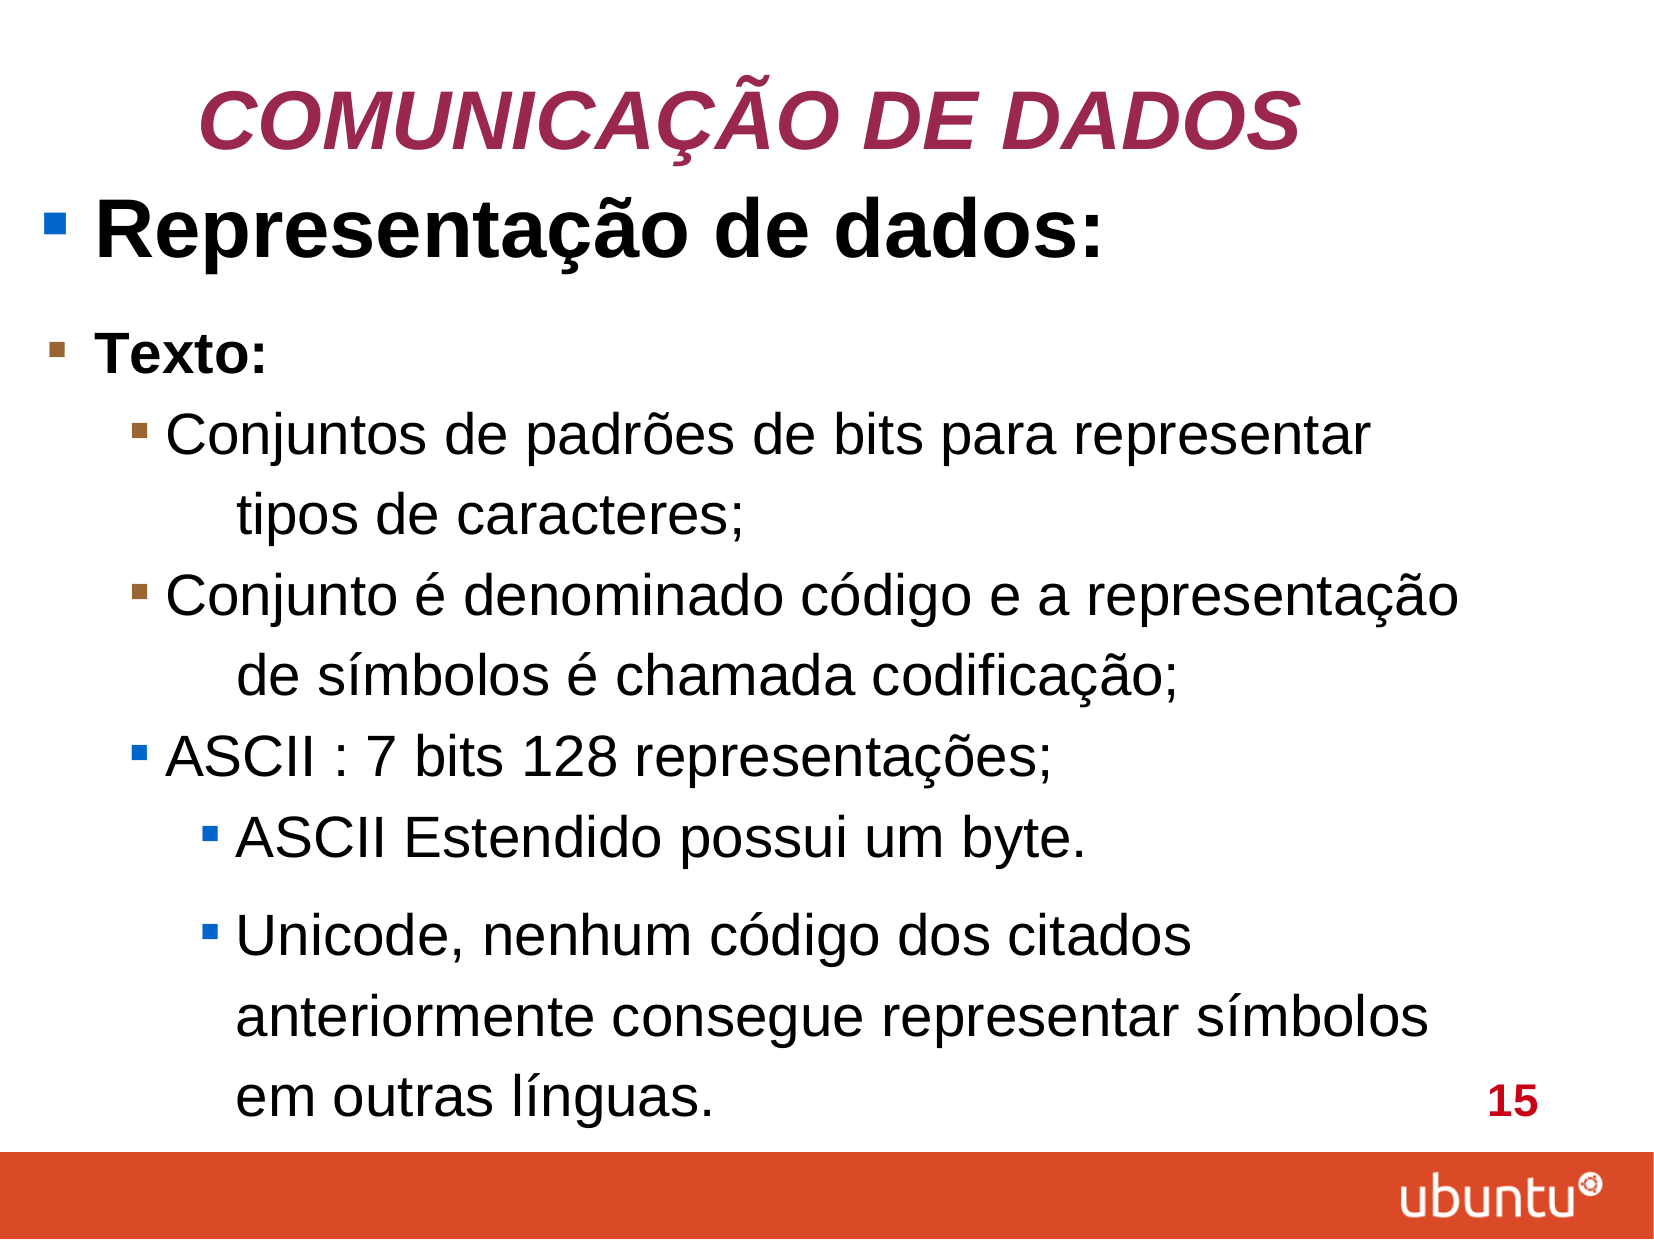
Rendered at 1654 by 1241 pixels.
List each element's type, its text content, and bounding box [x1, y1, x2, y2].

list Representação de dados: Texto: Conjuntos de padrões de bits para representar tipos de caracteres; Conjunto é denominado código e a representação de símbolos é chamada codificação; ASCII : 7 bits 128 representações; ASCII Estendido possui um byte. Unicode, nenhum código dos citados anteriormente consegue representar símbolos em outras línguas. [23, 160, 1512, 1129]
picture [0, 1152, 1654, 1239]
title COMUNICAÇÃO DE DADOS [5, 13, 1495, 206]
text_box <number> [1473, 1063, 1654, 1134]
